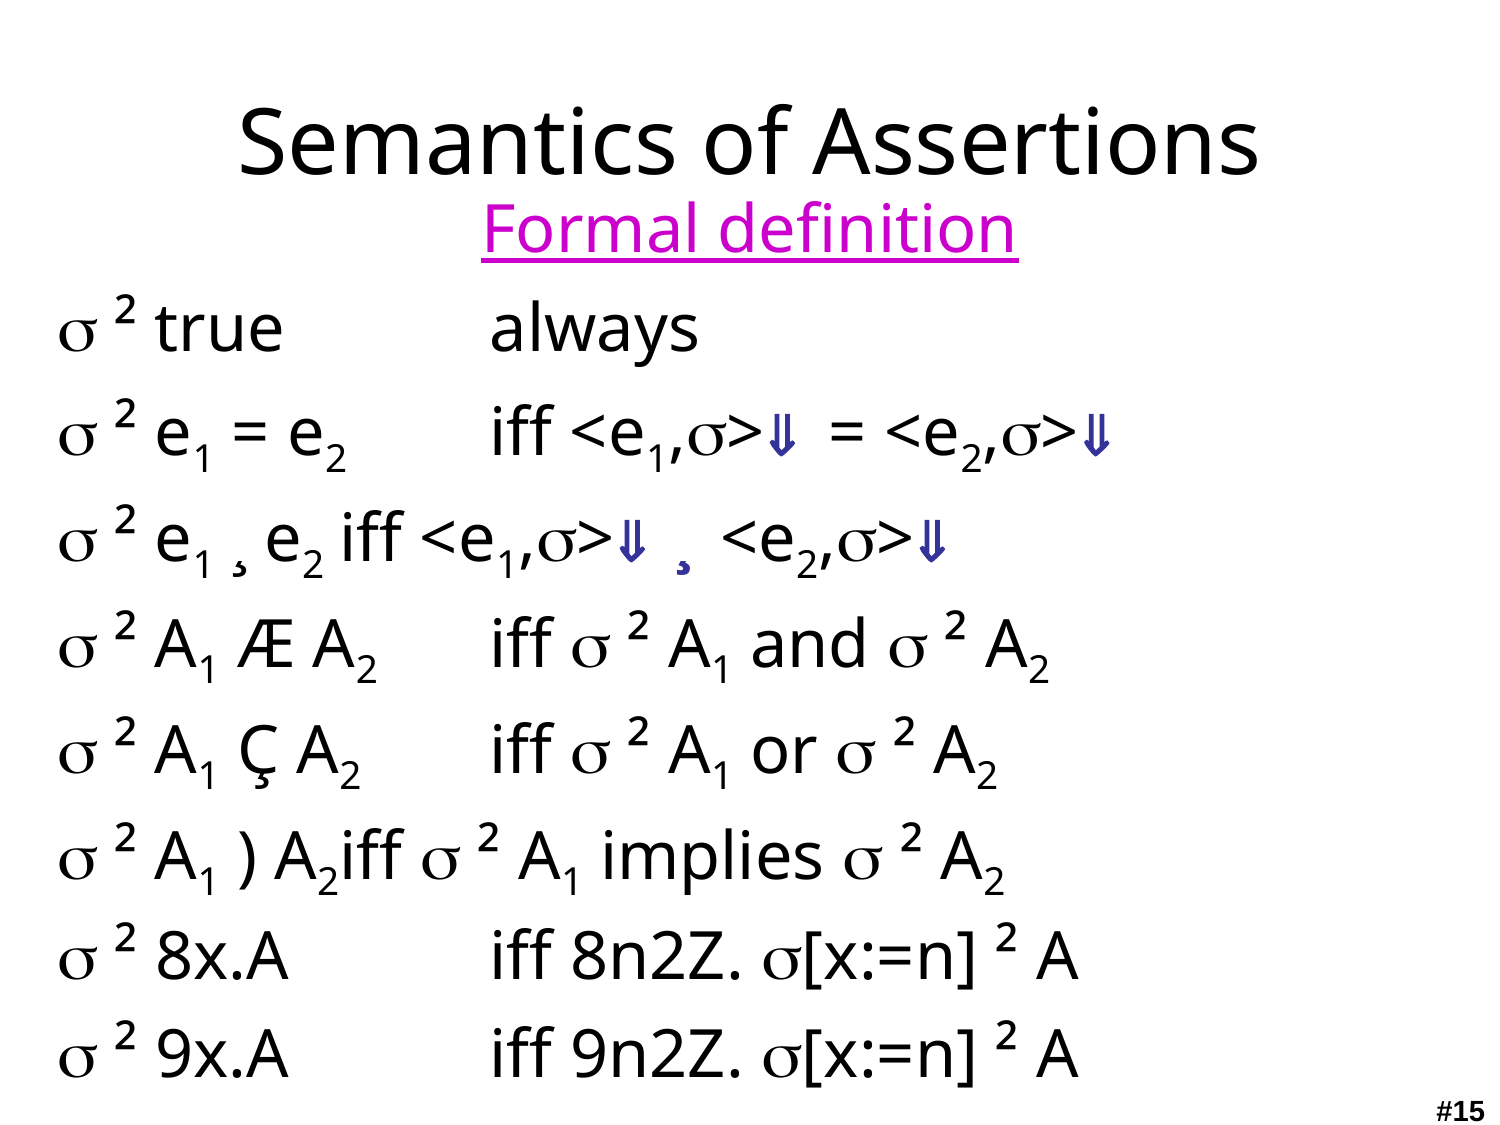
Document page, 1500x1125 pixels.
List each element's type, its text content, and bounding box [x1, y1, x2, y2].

list Formal definition  ² true always  ² e1 = e2 iff <e1,> = <e2,>  ² e1 ¸ e2 iff <e1,> ¸ <e2,>  ² A1 Æ A2 iff  ² A1 and  ² A2  ² A1 Ç A2 iff  ² A1 or  ² A2  ² A1 ) A2 iff  ² A1 implies  ² A2  ² 8x.A iff 8n2Z. [x:=n] ² A  ² 9x.A iff 9n2Z. [x:=n] ² A [24, 179, 1476, 1112]
title Semantics of Assertions [24, 45, 1476, 179]
